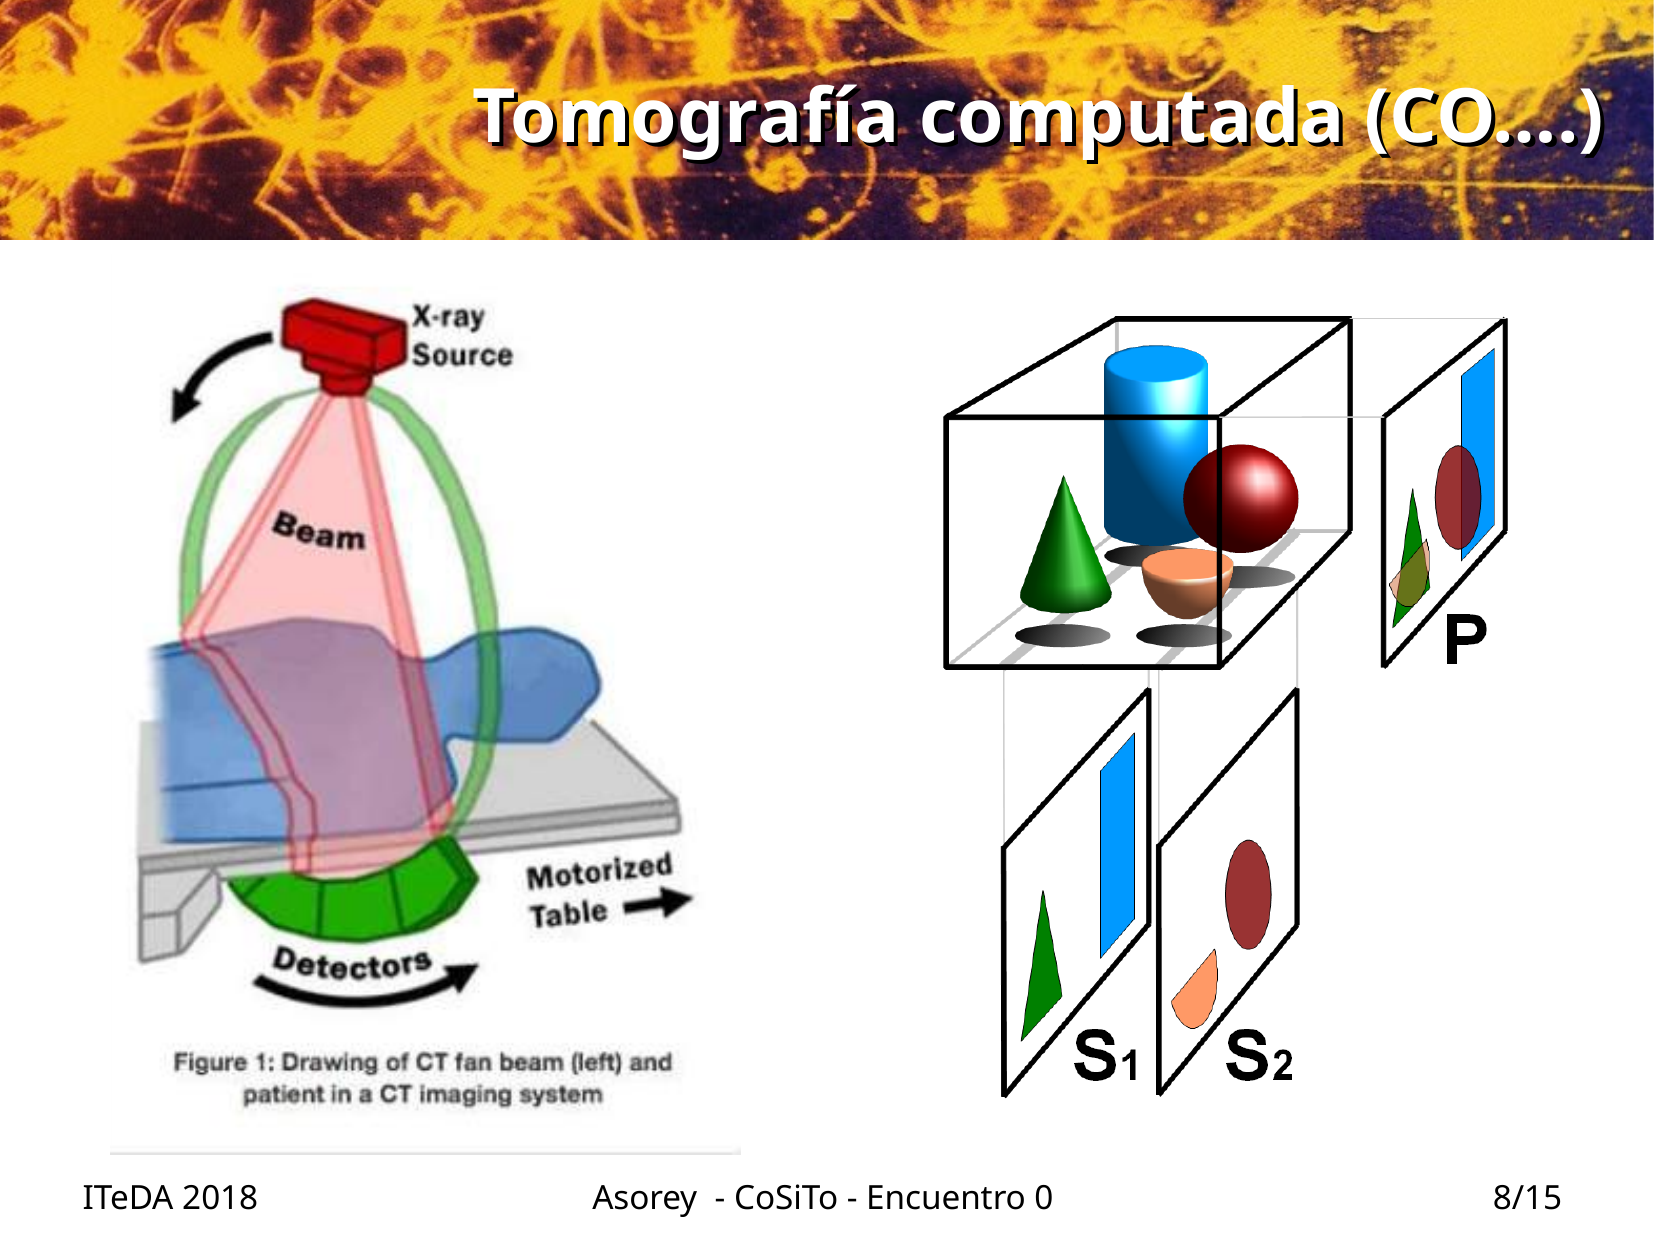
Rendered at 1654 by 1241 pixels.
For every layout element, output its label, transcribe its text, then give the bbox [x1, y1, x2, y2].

picture [110, 254, 741, 1156]
title Tomografía computada (CO….) [45, 38, 1606, 189]
picture [0, 0, 1654, 240]
picture [906, 254, 1544, 1156]
